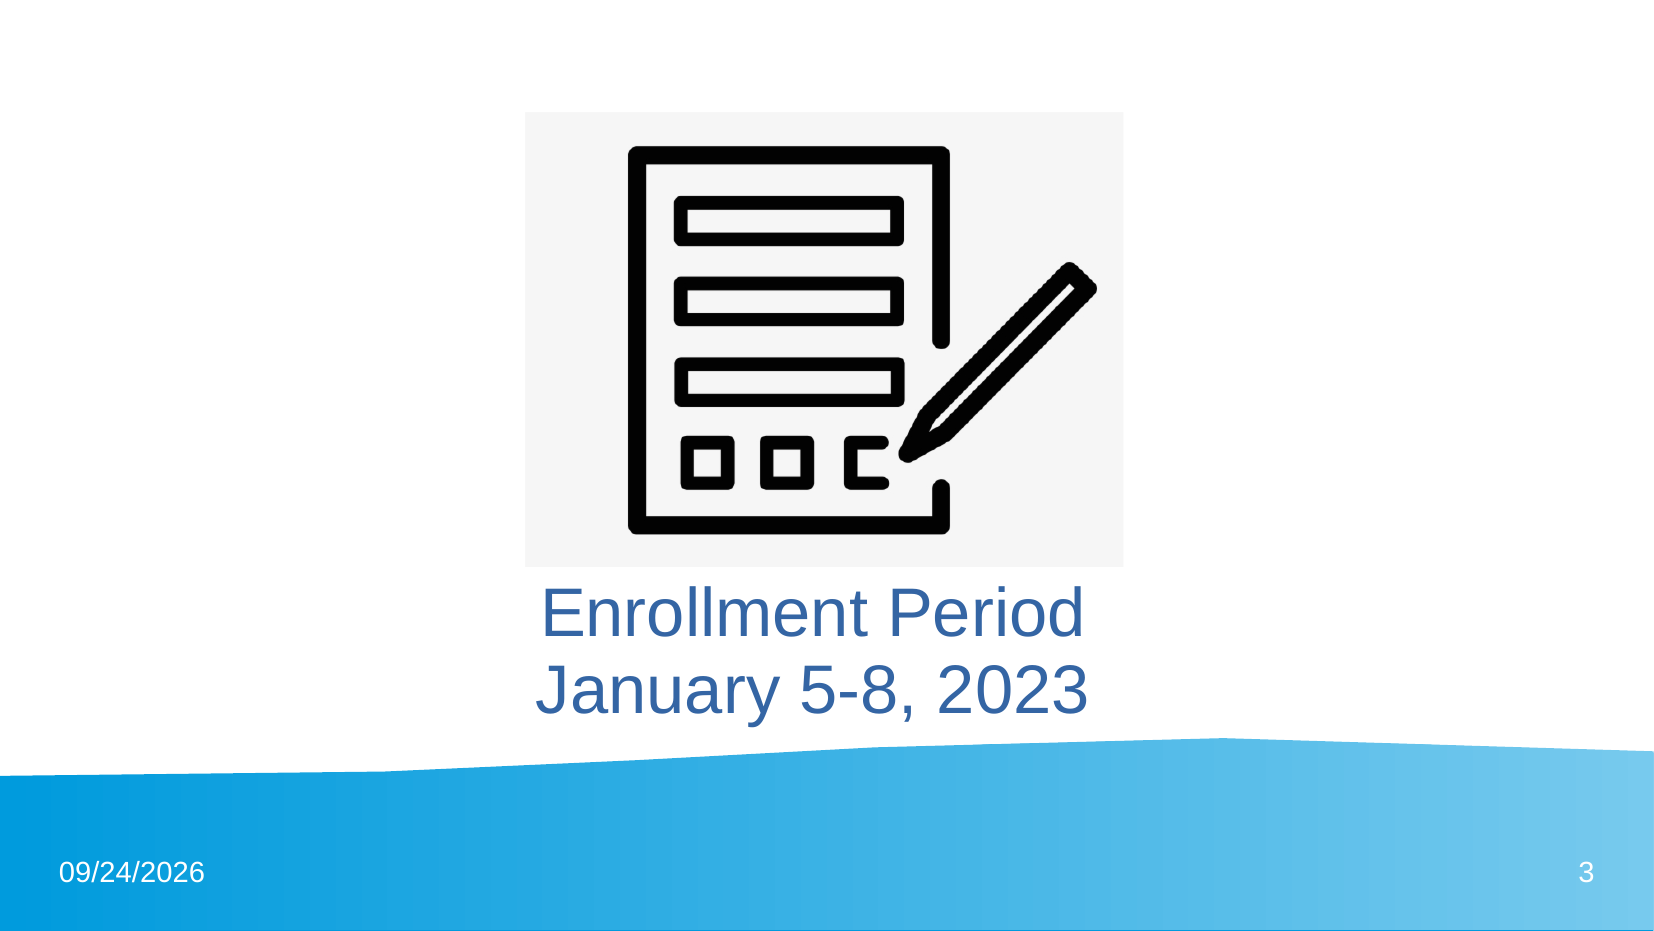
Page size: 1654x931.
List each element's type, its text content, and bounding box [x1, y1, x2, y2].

picture [525, 112, 1124, 567]
title Enrollment Period January 5-8, 2023 [75, 562, 1552, 740]
